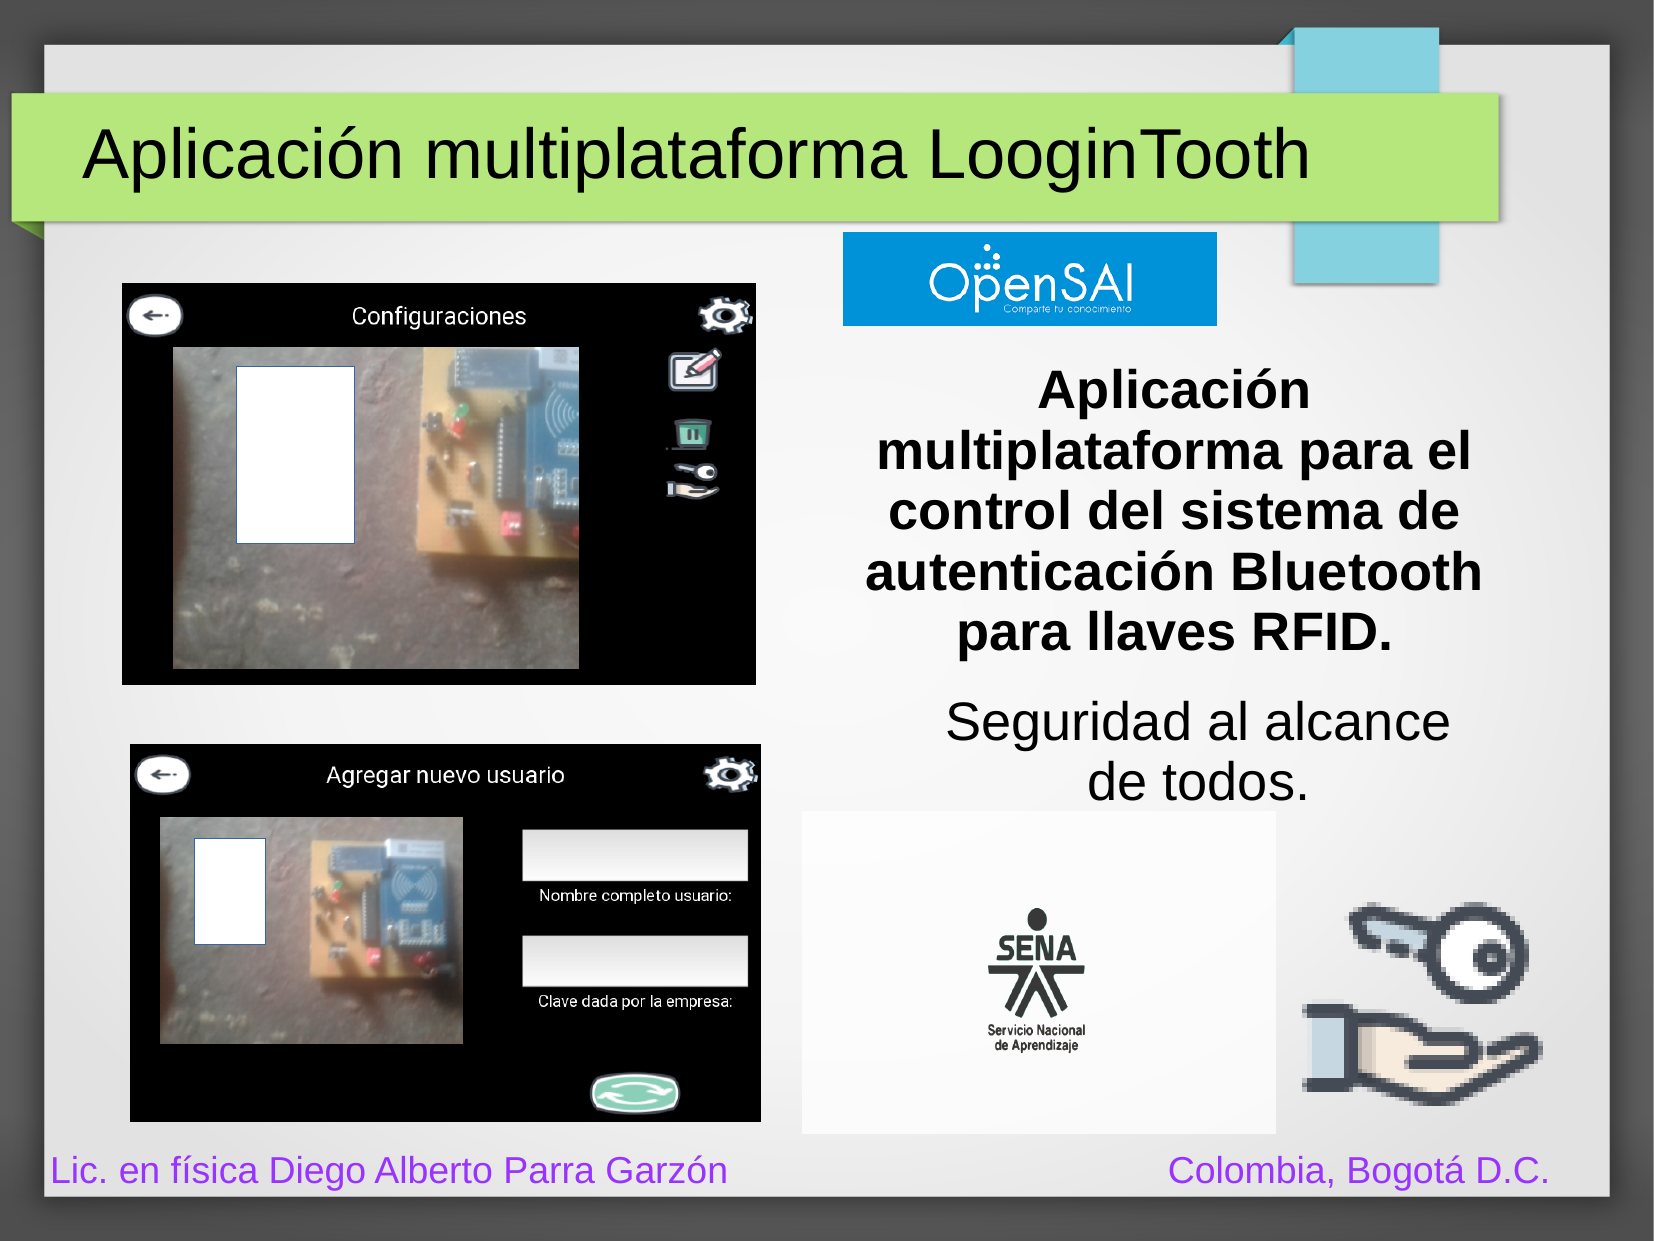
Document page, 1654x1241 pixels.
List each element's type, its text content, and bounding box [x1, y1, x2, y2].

list Aplicación multiplataforma para el control del sistema de autenticación Bluetooth para llaves RFID. [779, 359, 1501, 703]
list Seguridad al alcance de todos. [874, 690, 1453, 838]
picture [0, 0, 1654, 1241]
text_box [194, 838, 266, 945]
text_box [236, 366, 355, 544]
title Aplicación multiplataforma LooginTooth [82, 74, 1394, 233]
text_box Lic. en física Diego Alberto Parra Garzón Colombia, Bogotá D.C. [35, 1142, 1607, 1199]
